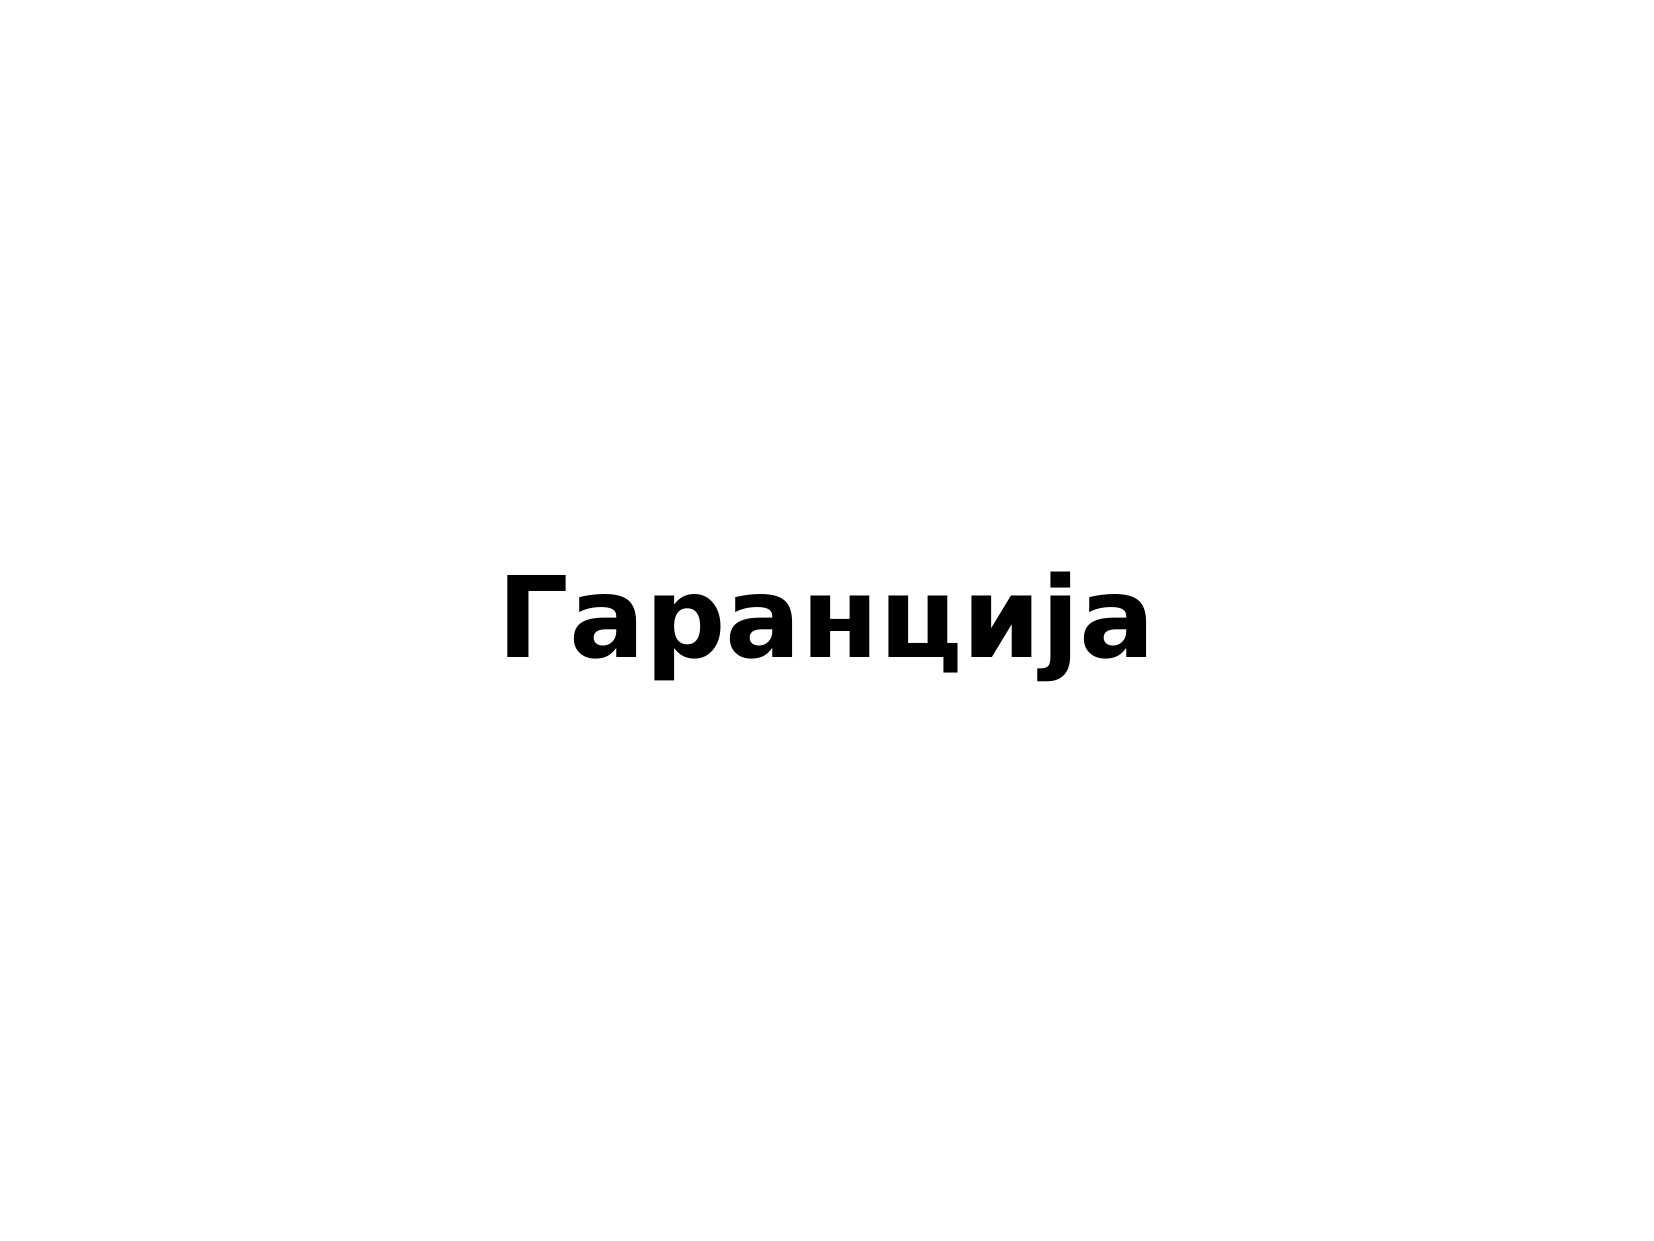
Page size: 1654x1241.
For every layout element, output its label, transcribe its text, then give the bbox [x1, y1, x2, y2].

subtitle Гаранција [0, 0, 1654, 1238]
